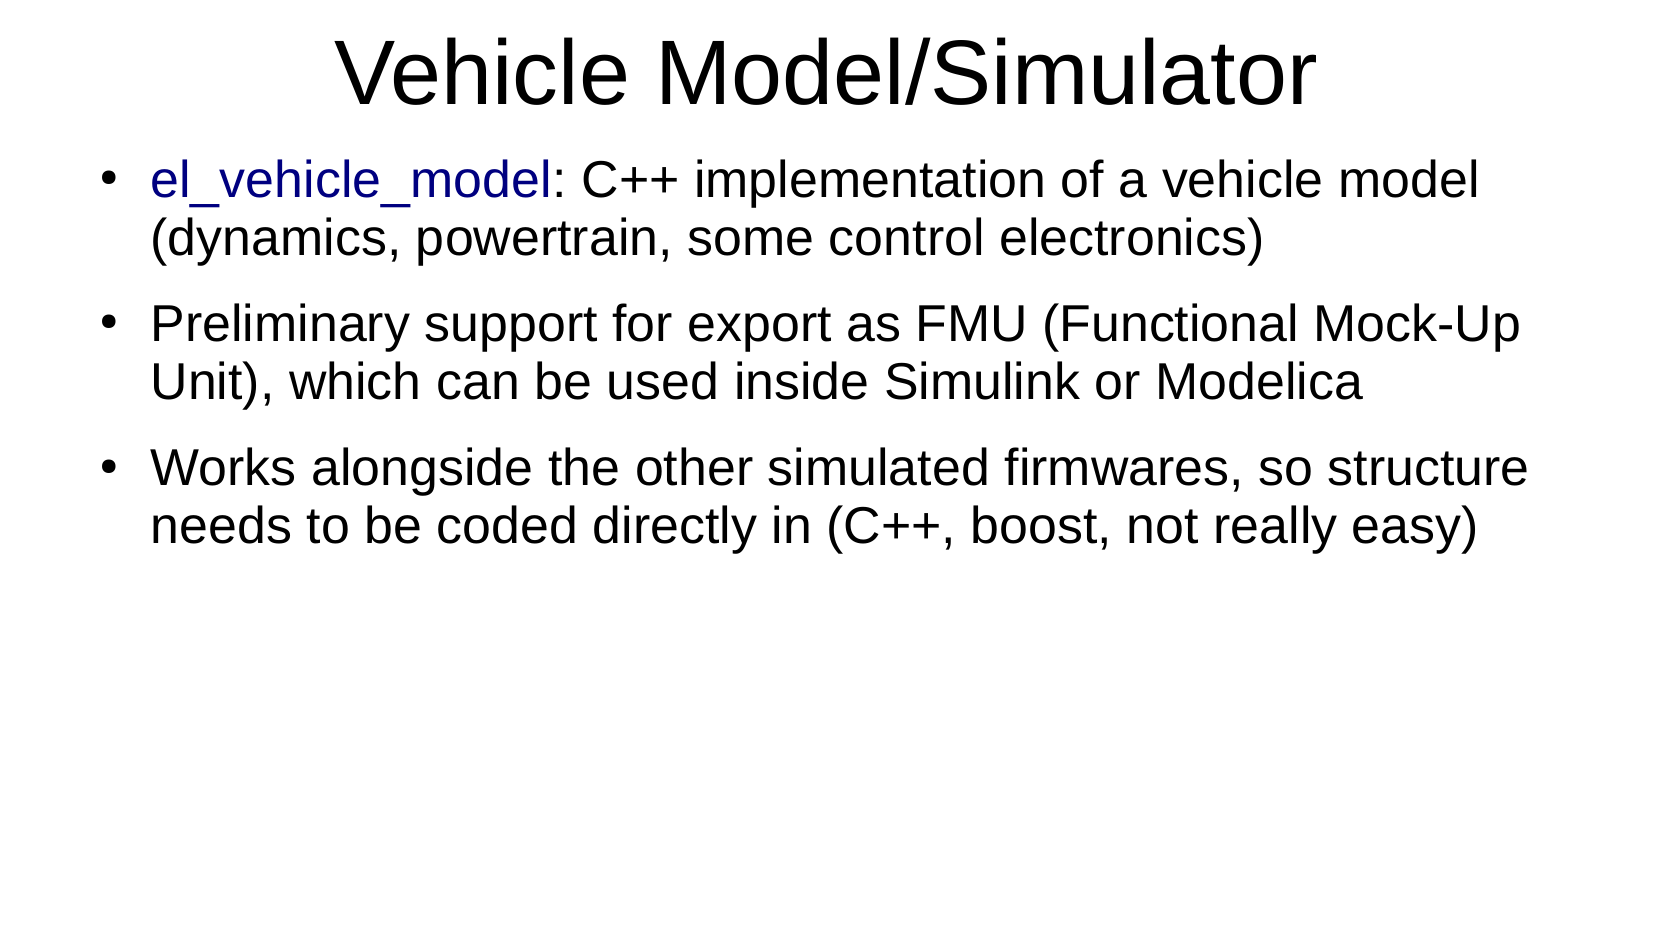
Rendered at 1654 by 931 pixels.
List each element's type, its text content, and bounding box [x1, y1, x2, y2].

list el_vehicle_model: C++ implementation of a vehicle model (dynamics, powertrain, some control electronics) Preliminary support for export as FMU (Functional Mock-Up Unit), which can be used inside Simulink or Modelica Works alongside the other simulated firmwares, so structure needs to be coded directly in (C++, boost, not really easy) [82, 150, 1571, 601]
title Vehicle Model/Simulator [82, 0, 1571, 150]
